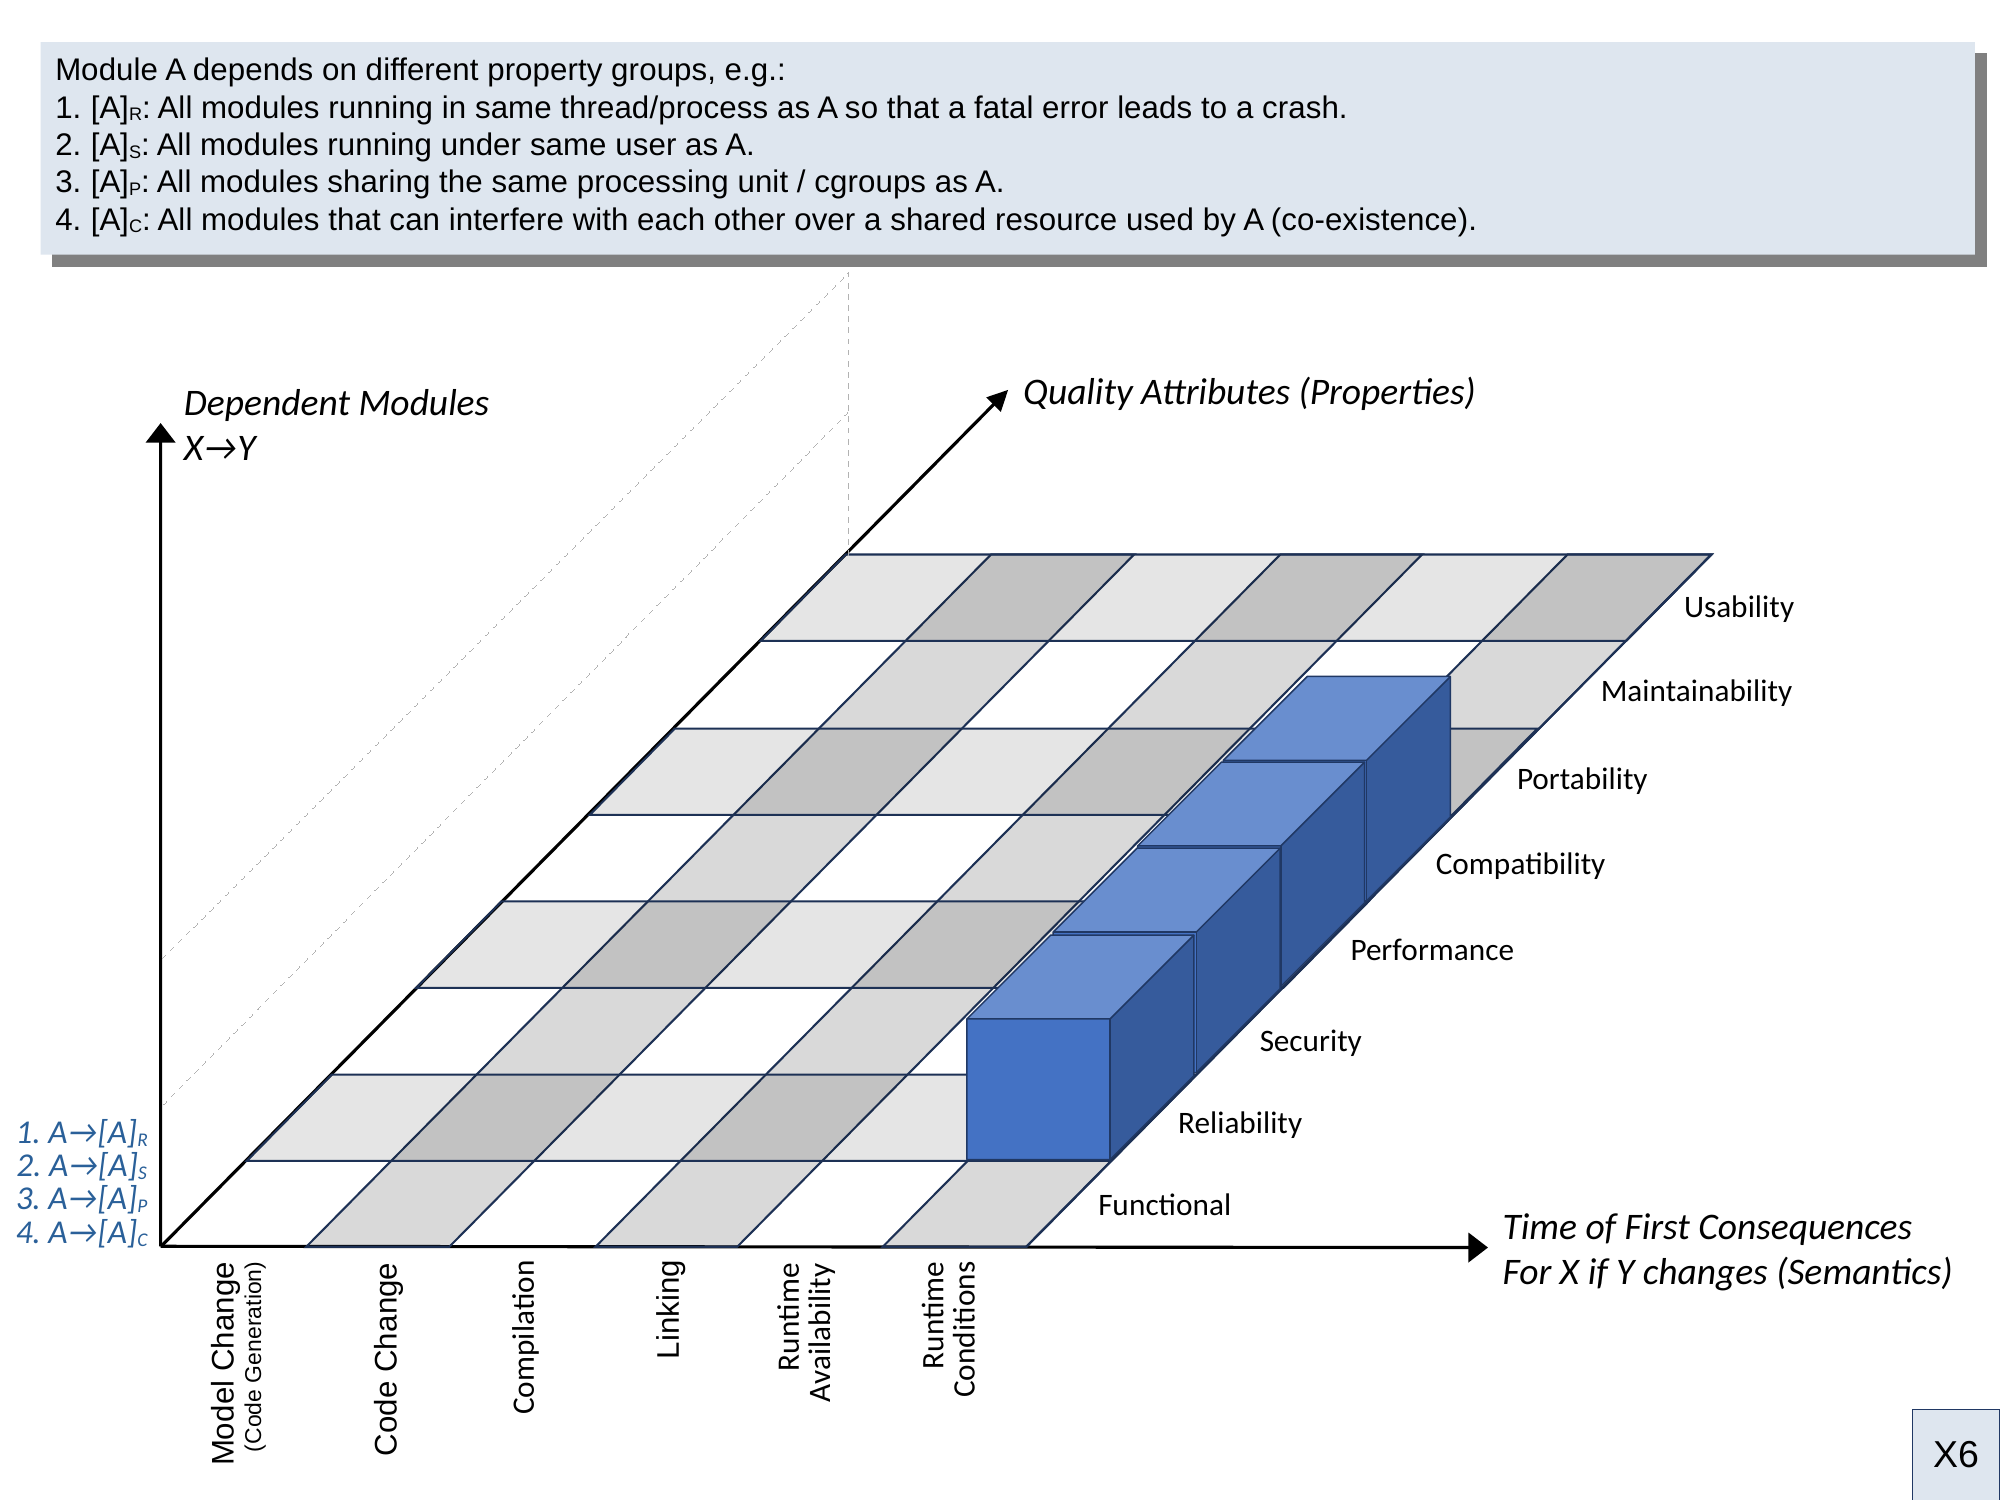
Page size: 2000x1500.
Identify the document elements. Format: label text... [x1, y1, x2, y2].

text_box Compatibility [1420, 835, 1694, 889]
text_box X6 [1912, 1409, 2000, 1500]
text_box Compilation [503, 1245, 560, 1480]
text_box 1. A→[A]R 2. A→[A]S 3. A→[A]P 4. A→[A]C [0, 645, 164, 1259]
text_box Module A depends on different property groups, e.g.: [A]R: All modules running in same thread/process as A so that a fatal error leads to a crash. [A]S: All modules running under same user as A. [A]P: All modules sharing the same processing unit / cgroups as A. [A]C: All modules that can interfere with each other over a shared resource used by A (co-existence). [40, 42, 1975, 255]
text_box Code Change [361, 1247, 422, 1480]
text_box Reliability [1163, 1094, 1359, 1147]
text_box Dependent Modules X→Y [160, 325, 505, 521]
text_box Maintainability [1585, 663, 1813, 716]
text_box Usability [1669, 578, 1820, 631]
text_box Model Change (Code Generation) [198, 1246, 290, 1484]
text_box Performance [1328, 921, 1640, 975]
text_box Security [1245, 1012, 1428, 1065]
text_box Time of First Consequences For X if Y changes (Semantics) [1487, 1195, 1969, 1300]
text_box Linking [643, 1247, 704, 1480]
text_box Functional [1083, 1177, 1301, 1230]
text_box Portability [1502, 751, 1728, 804]
text_box [246, 554, 1709, 1247]
text_box Quality Attributes (Properties) [1008, 359, 1491, 420]
text_box Runtime Conditions [912, 1246, 1007, 1480]
text_box Runtime Availability [768, 1248, 863, 1455]
